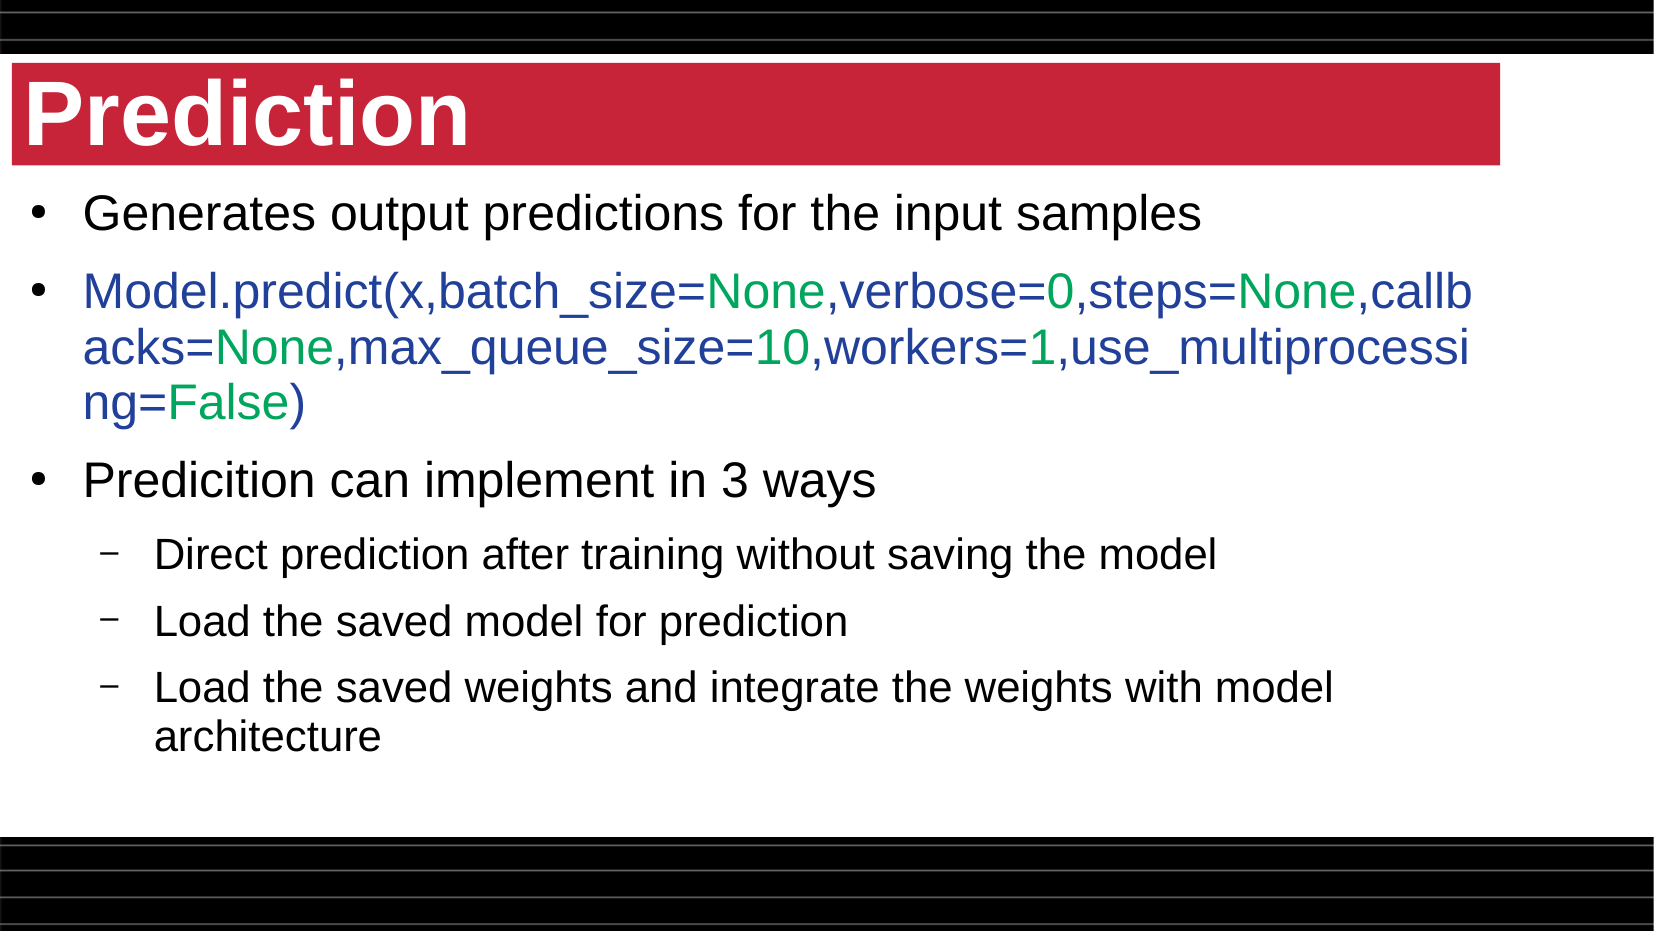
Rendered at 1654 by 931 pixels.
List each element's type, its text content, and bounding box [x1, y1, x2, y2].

picture [0, 837, 1654, 931]
list Generates output predictions for the input samples Model.predict(x,batch_size=None,verbose=0,steps=None,callbacks=None,max_queue_size=10,workers=1,use_multiprocessing=False) Predicition can implement in 3 ways Direct prediction after training without saving the model Load the saved model for prediction Load the saved weights and integrate the weights with model architecture [11, 185, 1477, 839]
title Prediction [11, 62, 1501, 166]
picture [0, 0, 1654, 54]
